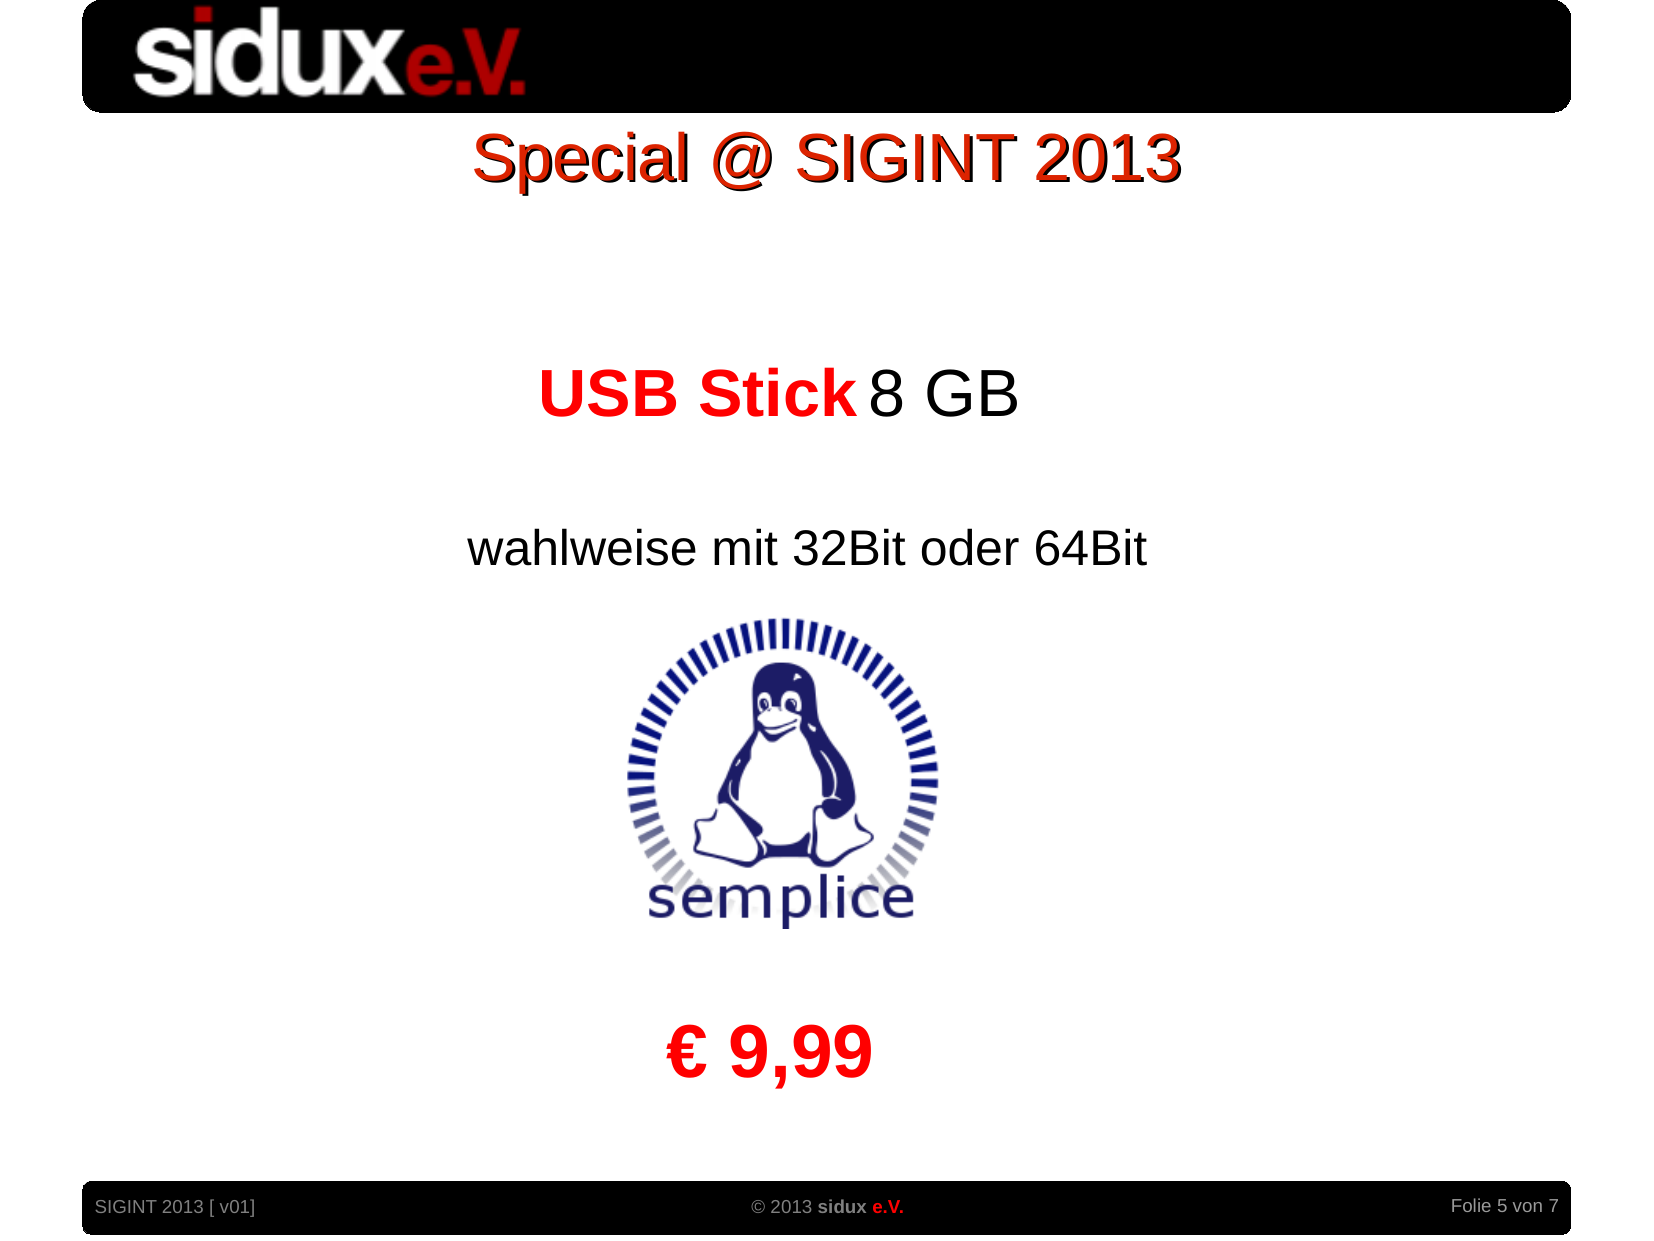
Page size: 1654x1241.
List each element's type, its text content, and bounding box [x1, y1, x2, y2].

picture [626, 616, 940, 929]
text_box USB Stick 8 GB wahlweise mit 32Bit oder 64Bit € 9,99 [82, 224, 1571, 1170]
picture [113, 0, 532, 110]
text_box Special @ SIGINT 2013 [82, 112, 1571, 213]
